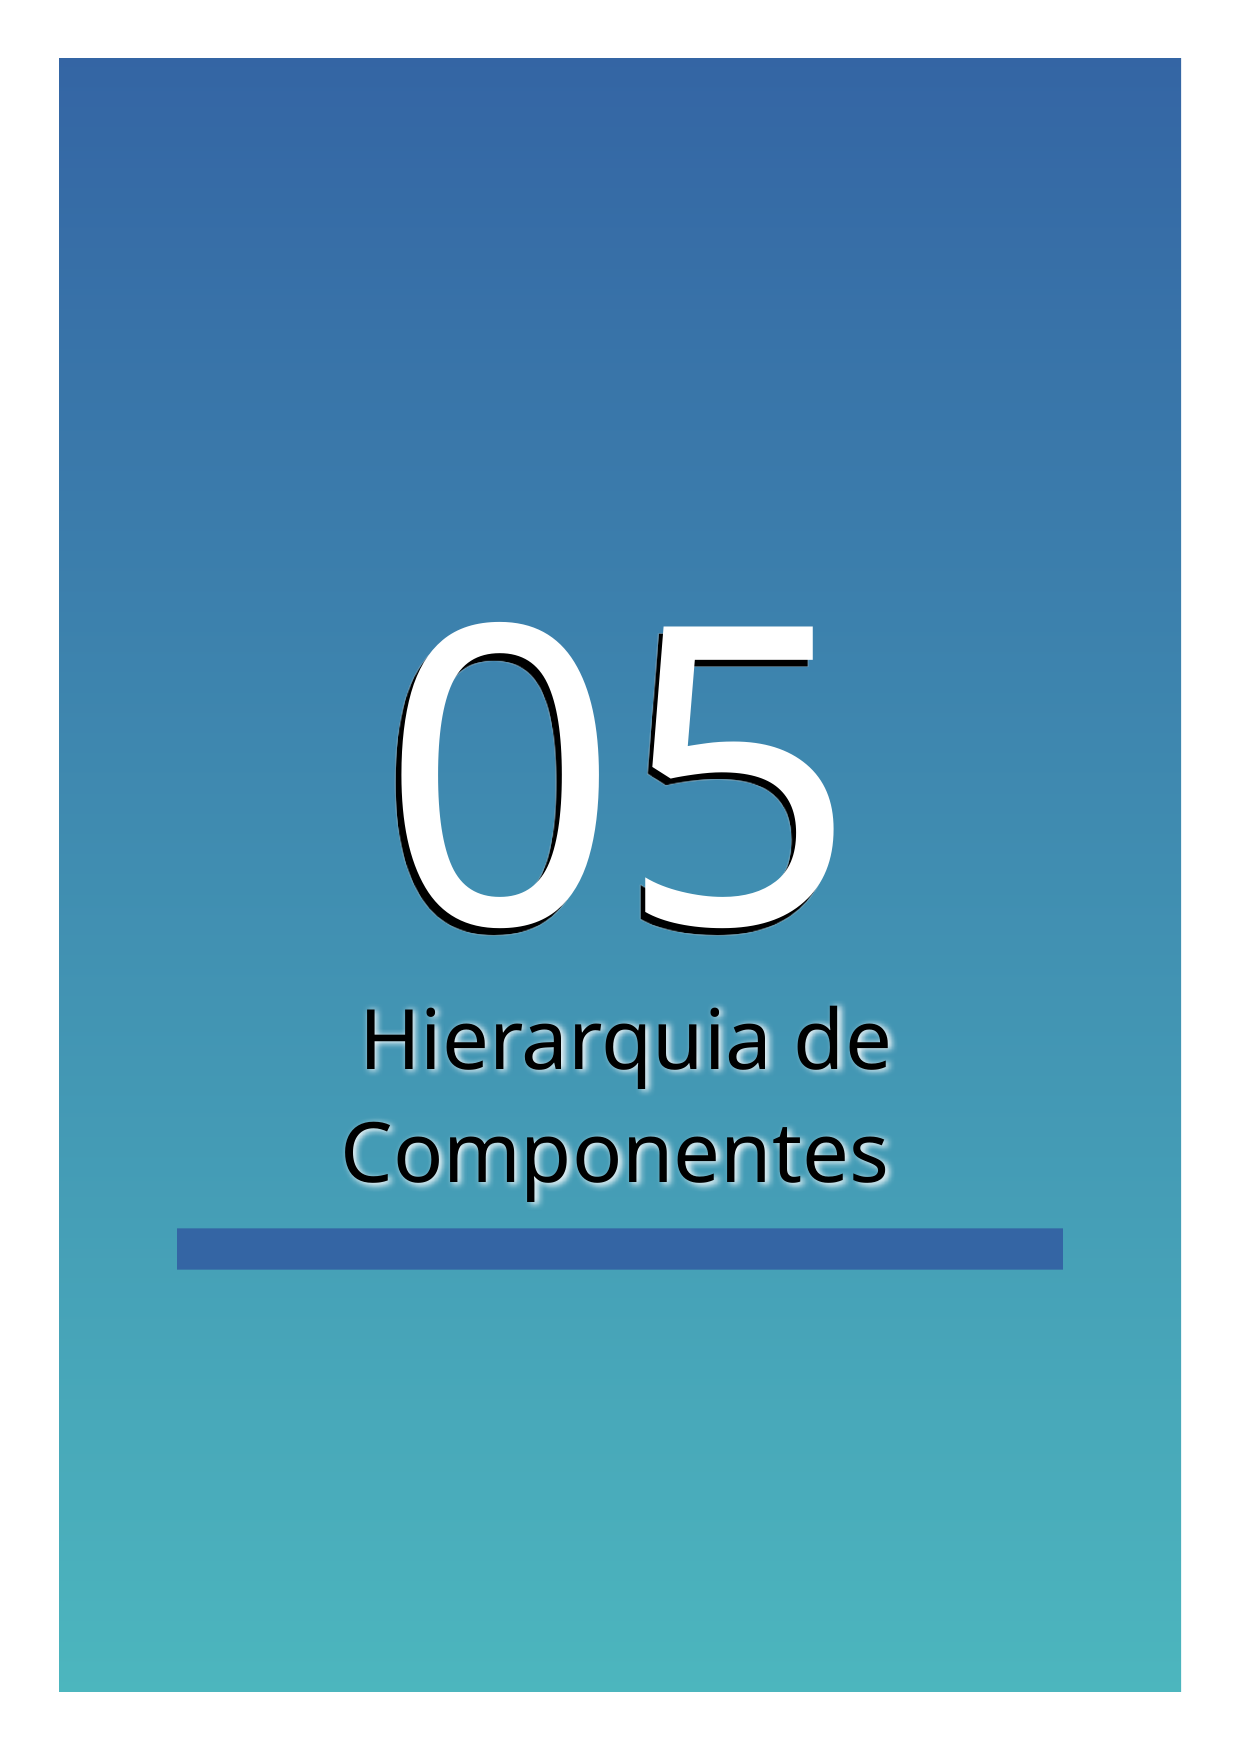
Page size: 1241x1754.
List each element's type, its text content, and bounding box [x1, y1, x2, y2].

text_box [59, 1057, 1182, 1692]
title 05 [59, 468, 1182, 1057]
text_box [59, 58, 1182, 468]
list Hierarquia de Componentes [59, 980, 1123, 1241]
